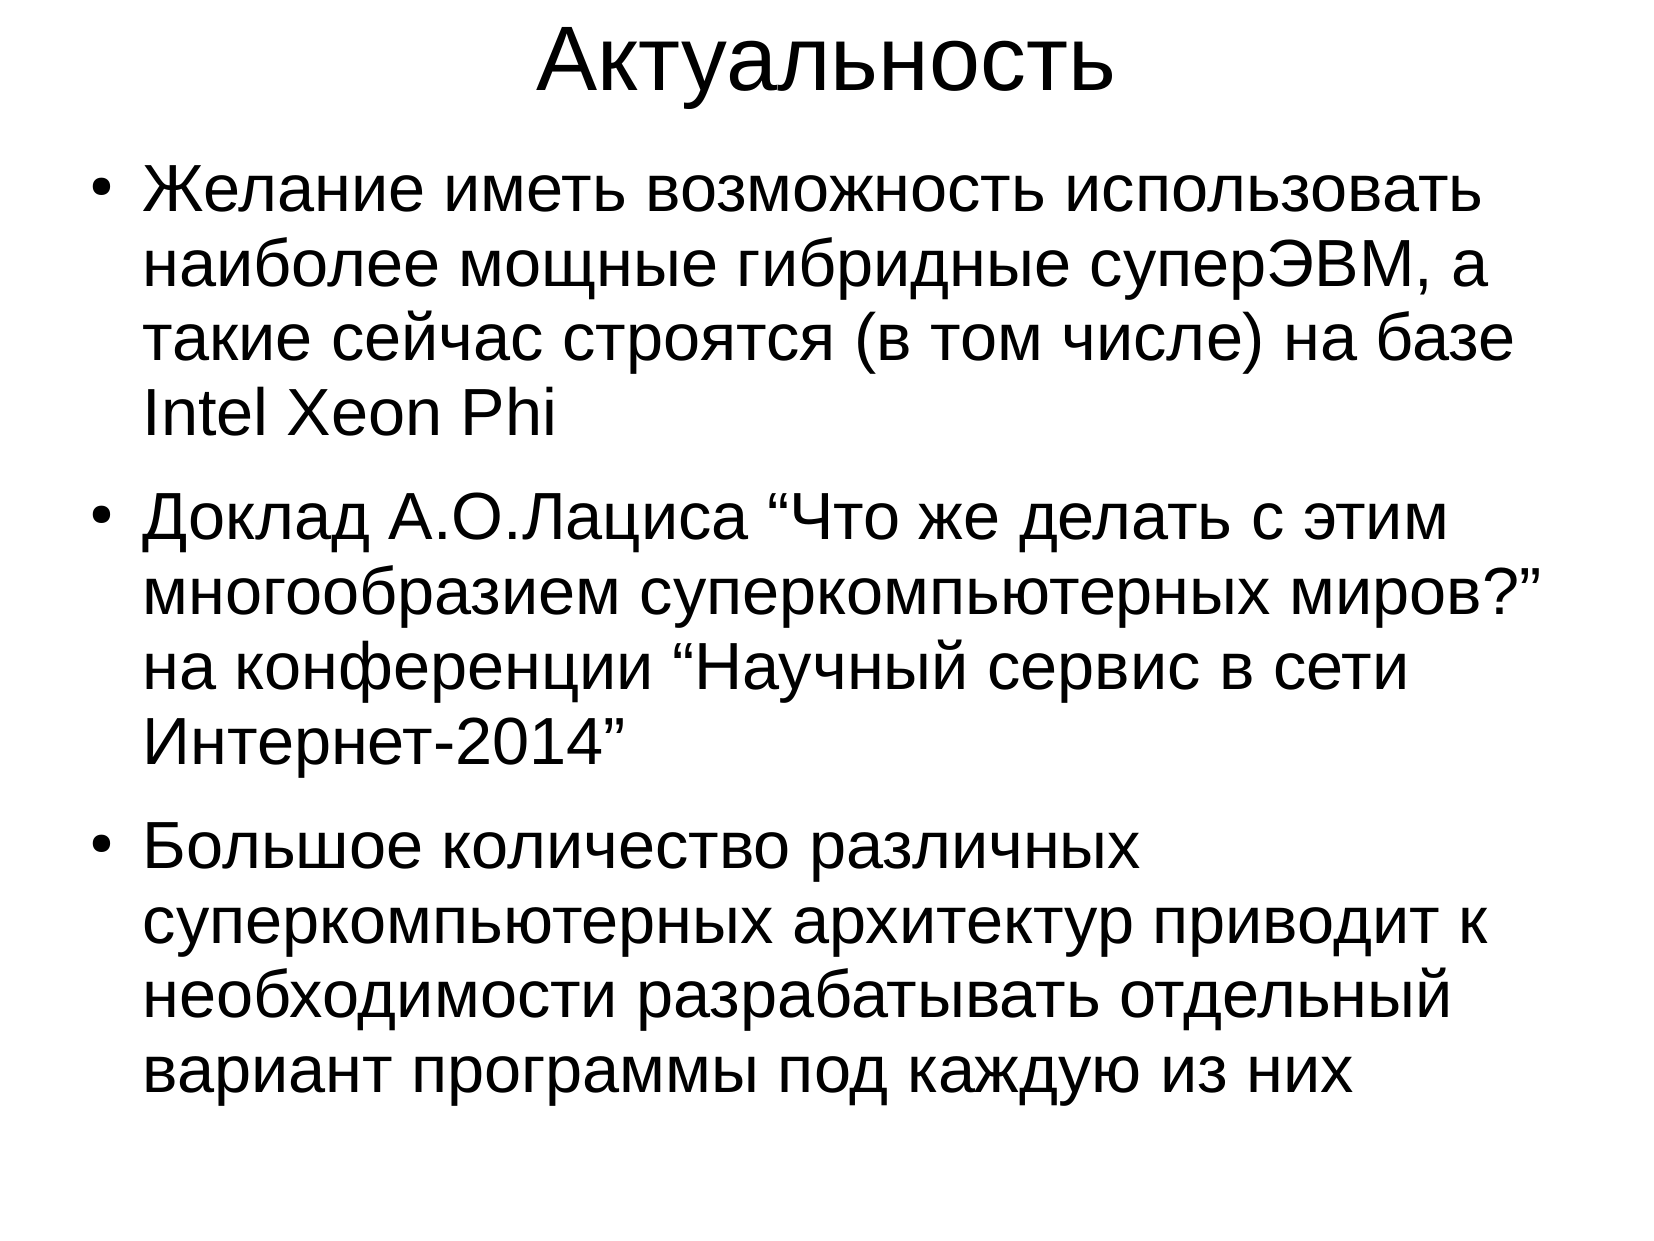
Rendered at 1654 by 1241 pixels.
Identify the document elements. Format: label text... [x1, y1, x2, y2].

title Актуальность [82, 0, 1571, 150]
list Желание иметь возможность использовать наиболее мощные гибридные суперЭВМ, а такие сейчас строятся (в том числе) на базе Intel Xeon Phi Доклад А.О.Лациса “Что же делать с этим многообразием суперкомпьютерных миров?” на конференции “Научный сервис в сети Интернет-2014” Большое количество различных суперкомпьютерных архитектур приводит к необходимости разрабатывать отдельный вариант программы под каждую из них [71, 150, 1606, 1126]
